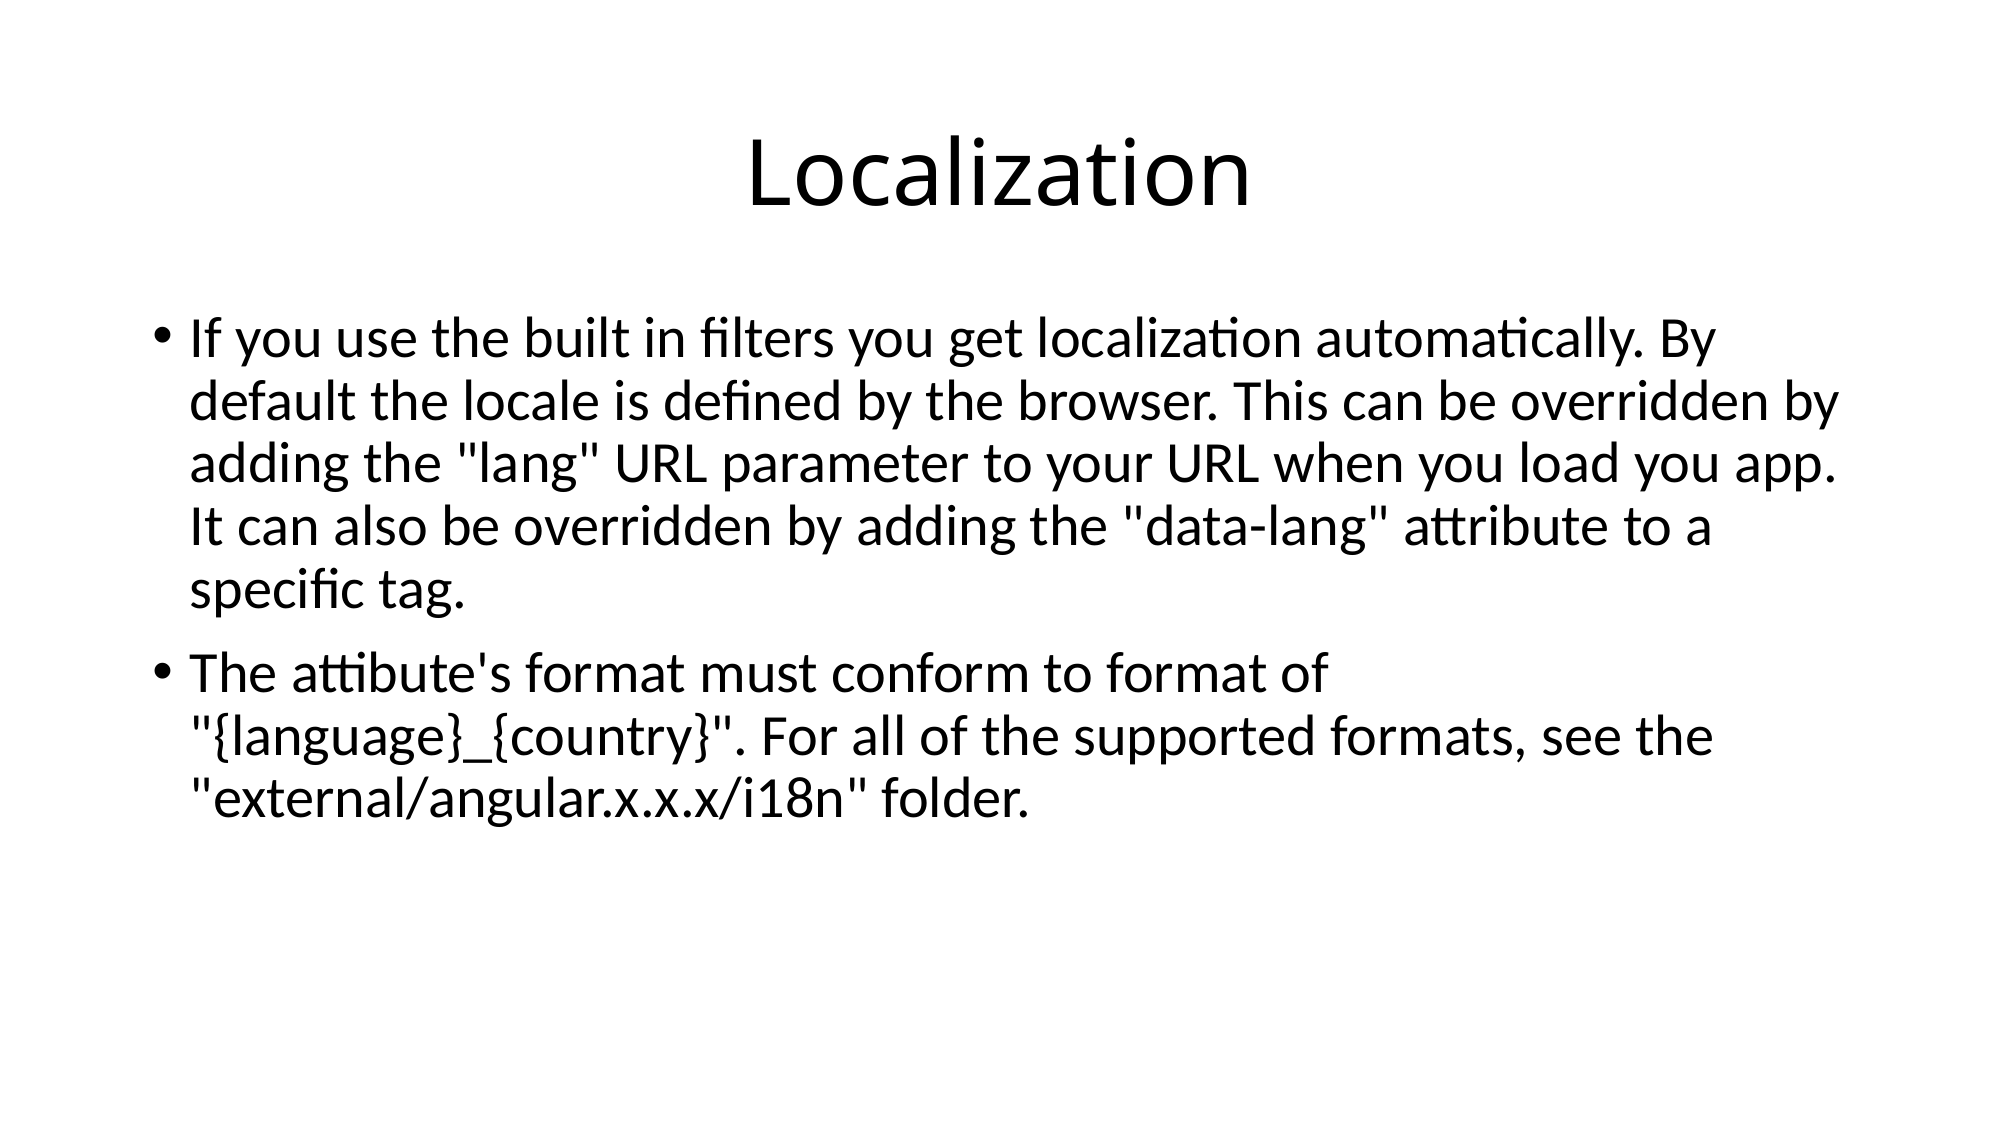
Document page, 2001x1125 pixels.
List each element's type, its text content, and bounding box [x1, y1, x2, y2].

title Localization [137, 59, 1863, 278]
list If you use the built in filters you get localization automatically. By default the locale is defined by the browser. This can be overridden by adding the "lang" URL parameter to your URL when you load you app. It can also be overridden by adding the "data-lang" attribute to a specific tag. The attibute's format must conform to format of "{language}_{country}". For all of the supported formats, see the "external/angular.x.x.x/i18n" folder. [137, 299, 1863, 1014]
